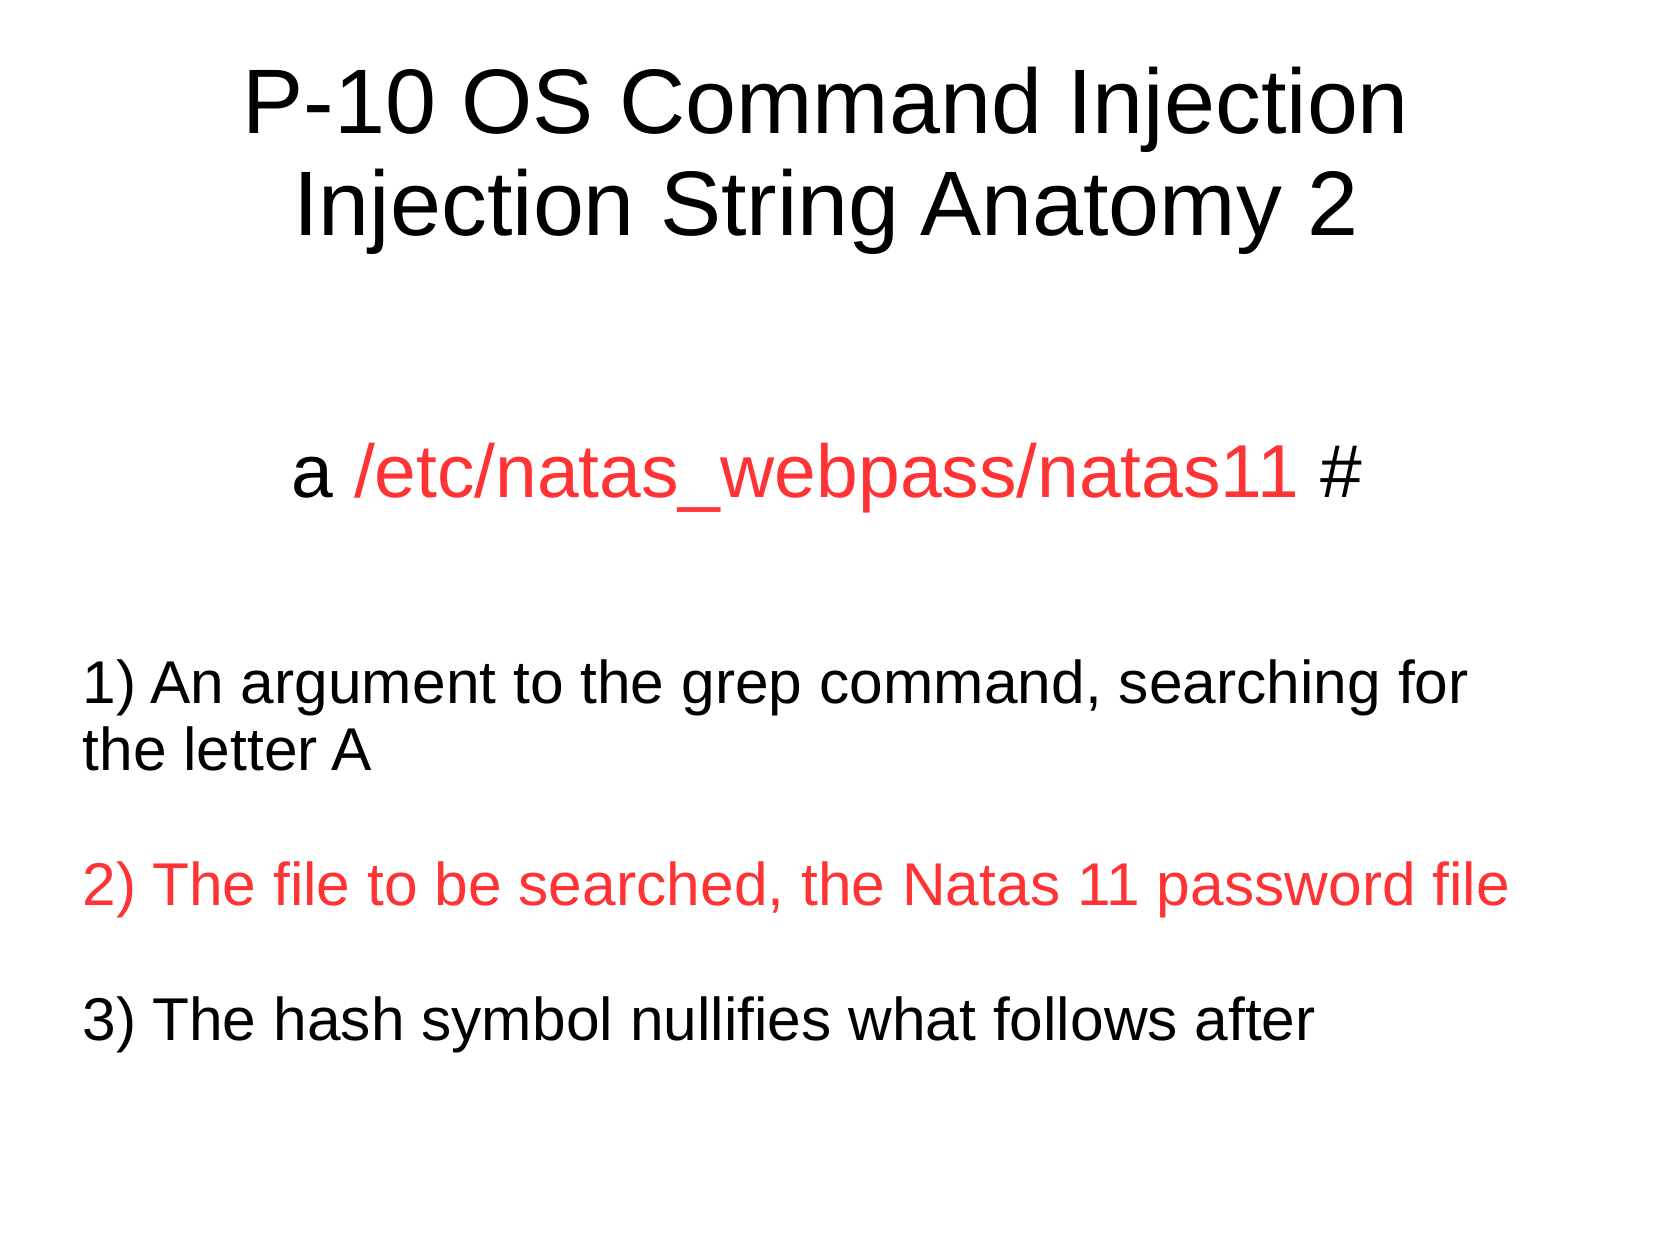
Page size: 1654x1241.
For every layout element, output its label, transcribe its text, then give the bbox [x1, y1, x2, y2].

subtitle a /etc/natas_webpass/natas11 # 1) An argument to the grep command, searching for the letter A 2) The file to be searched, the Natas 11 password file 3) The hash symbol nullifies what follows after [82, 290, 1571, 1109]
title P-10 OS Command Injection Injection String Anatomy 2 [82, 49, 1571, 257]
